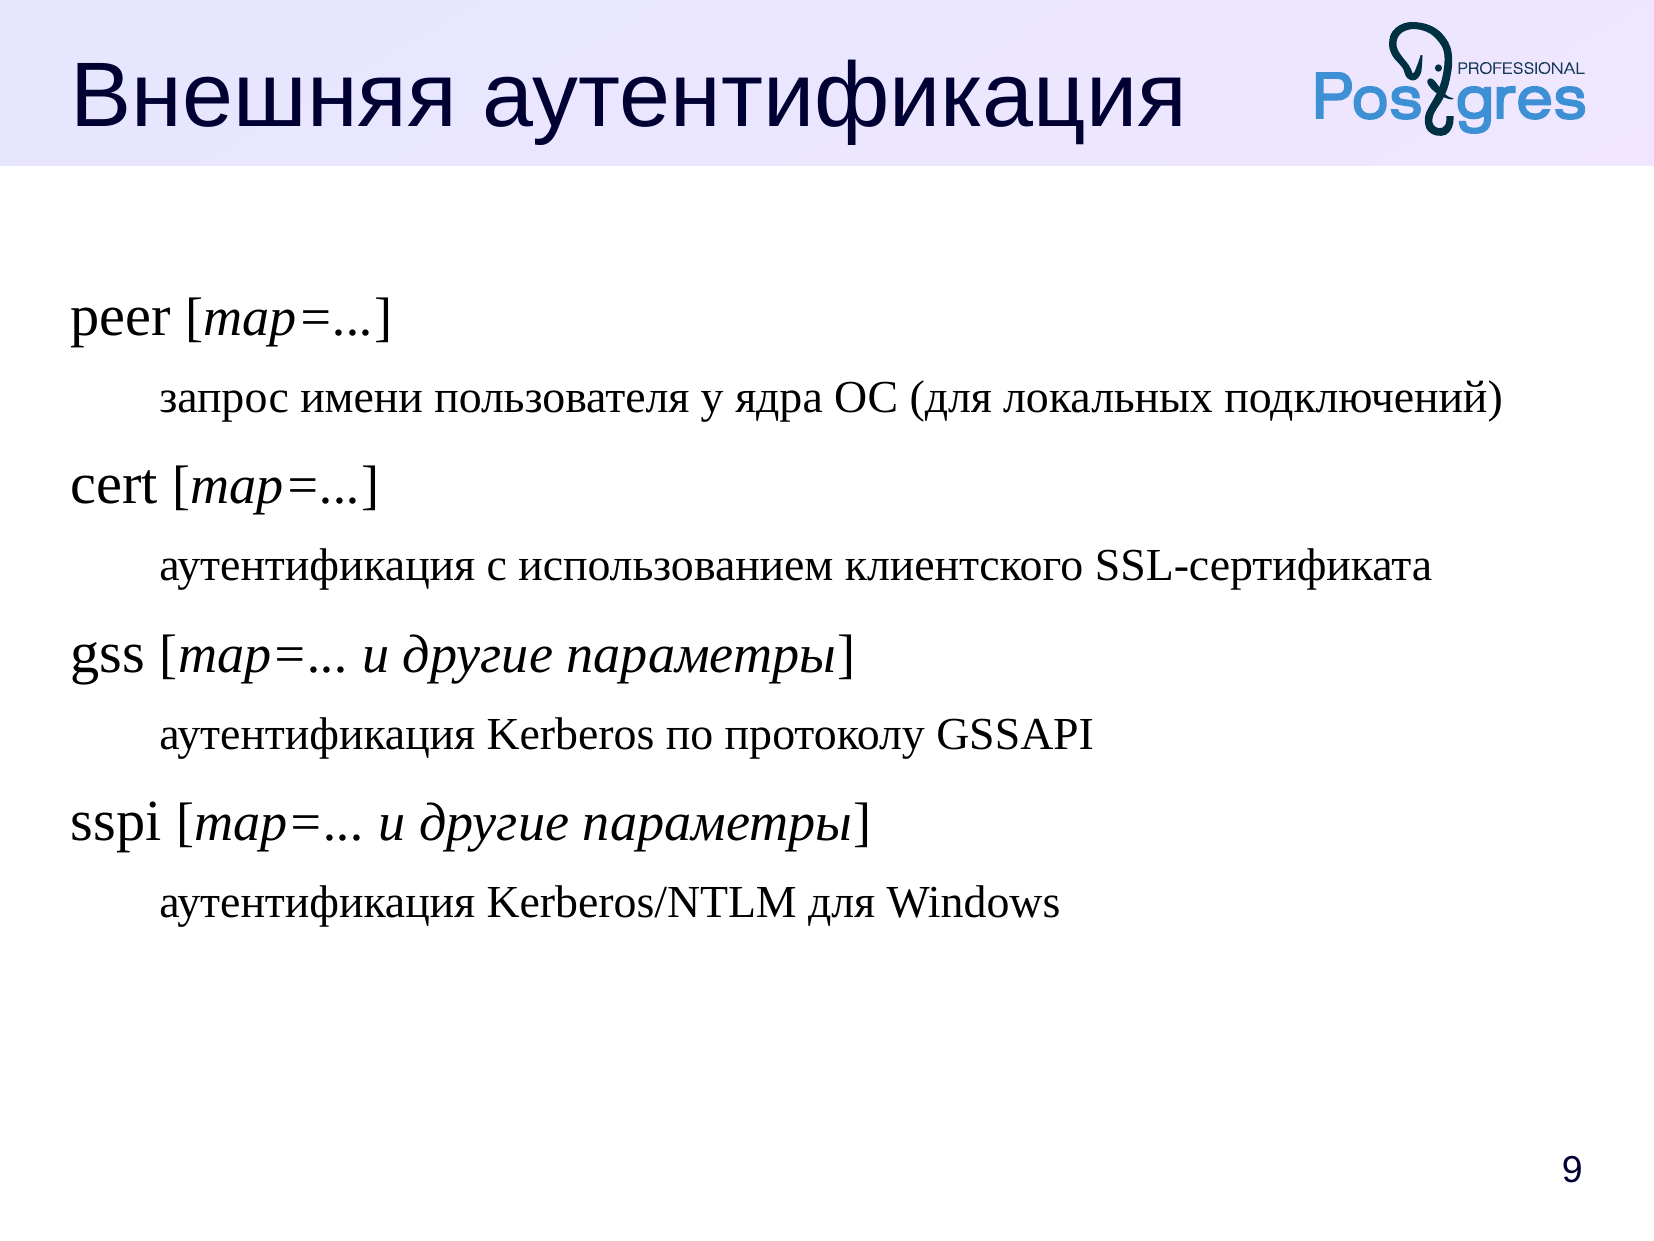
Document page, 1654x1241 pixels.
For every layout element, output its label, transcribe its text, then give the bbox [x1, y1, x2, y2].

title Внешняя аутентификация [70, 43, 1276, 147]
list peer [map=...] запрос имени пользователя у ядра ОС (для локальных подключений) cert [map=...] аутентификация с использованием клиентского SSL-сертификата gss [map=... и другие параметры] аутентификация Kerberos по протоколу GSSAPI sspi [map=... и другие параметры] аутентификация Kerberos/NTLM для Windows [70, 283, 1583, 1141]
